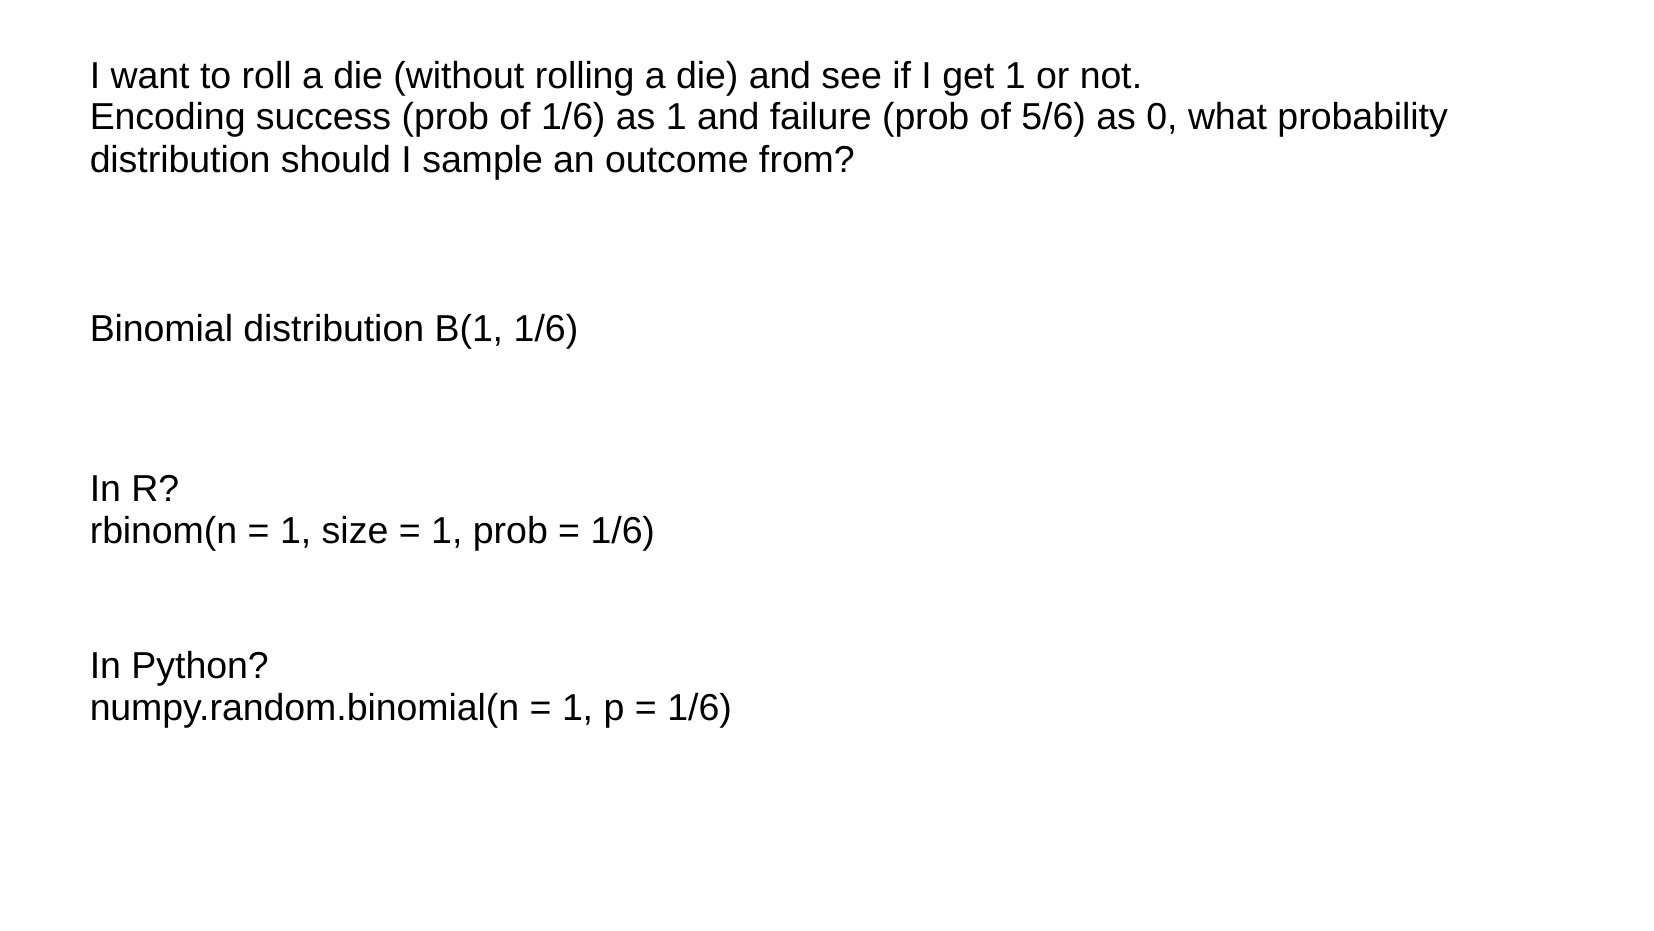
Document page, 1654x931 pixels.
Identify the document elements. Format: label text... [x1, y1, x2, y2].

text_box In R? rbinom(n = 1, size = 1, prob = 1/6) [75, 460, 1576, 559]
text_box I want to roll a die (without rolling a die) and see if I get 1 or not. Encoding success (prob of 1/6) as 1 and failure (prob of 5/6) as 0, what probability distribution should I sample an outcome from? [75, 46, 1576, 188]
text_box In Python? numpy.random.binomial(n = 1, p = 1/6) [75, 637, 1576, 737]
text_box Binomial distribution B(1, 1/6) [75, 300, 1276, 357]
